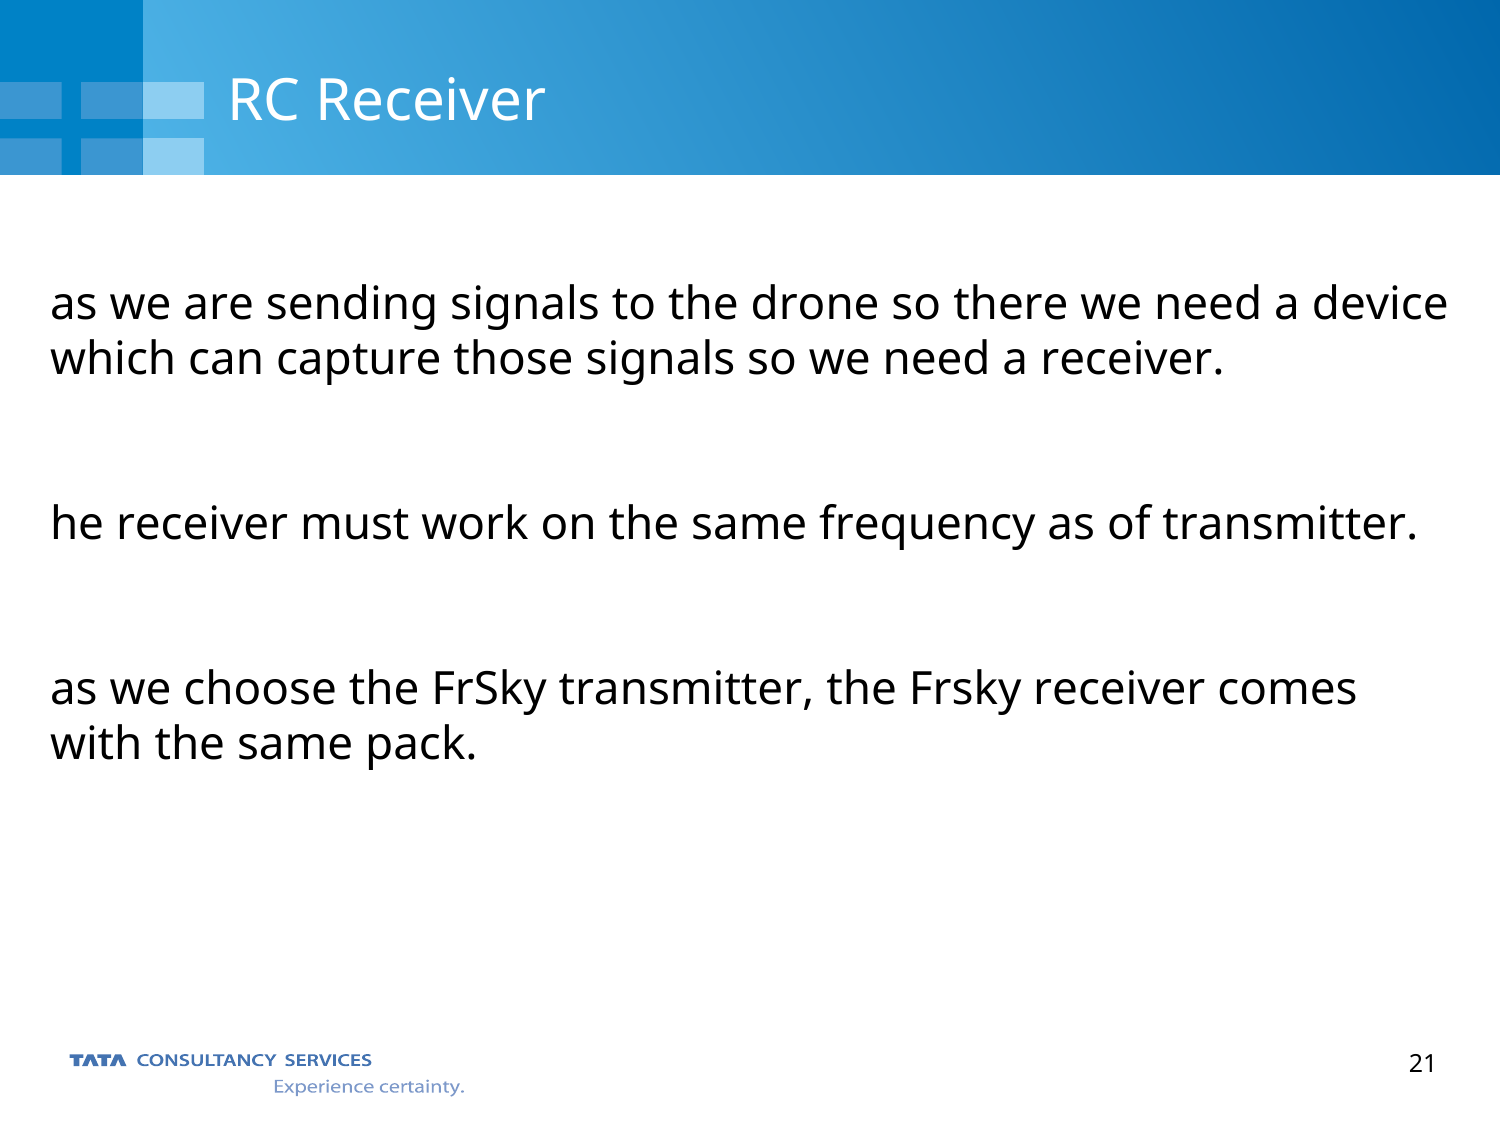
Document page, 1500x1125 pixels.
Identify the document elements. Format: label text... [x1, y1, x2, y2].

text_box RC Receiver [212, 54, 1448, 132]
text_box Aas we are sending signals to the drone so there we need a device which can capture those signals so we need a receiver. The receiver must work on the same frequency as of transmitter. Aas we choose the FrSky transmitter, the Frsky receiver comes with the same pack. [35, 210, 1465, 942]
